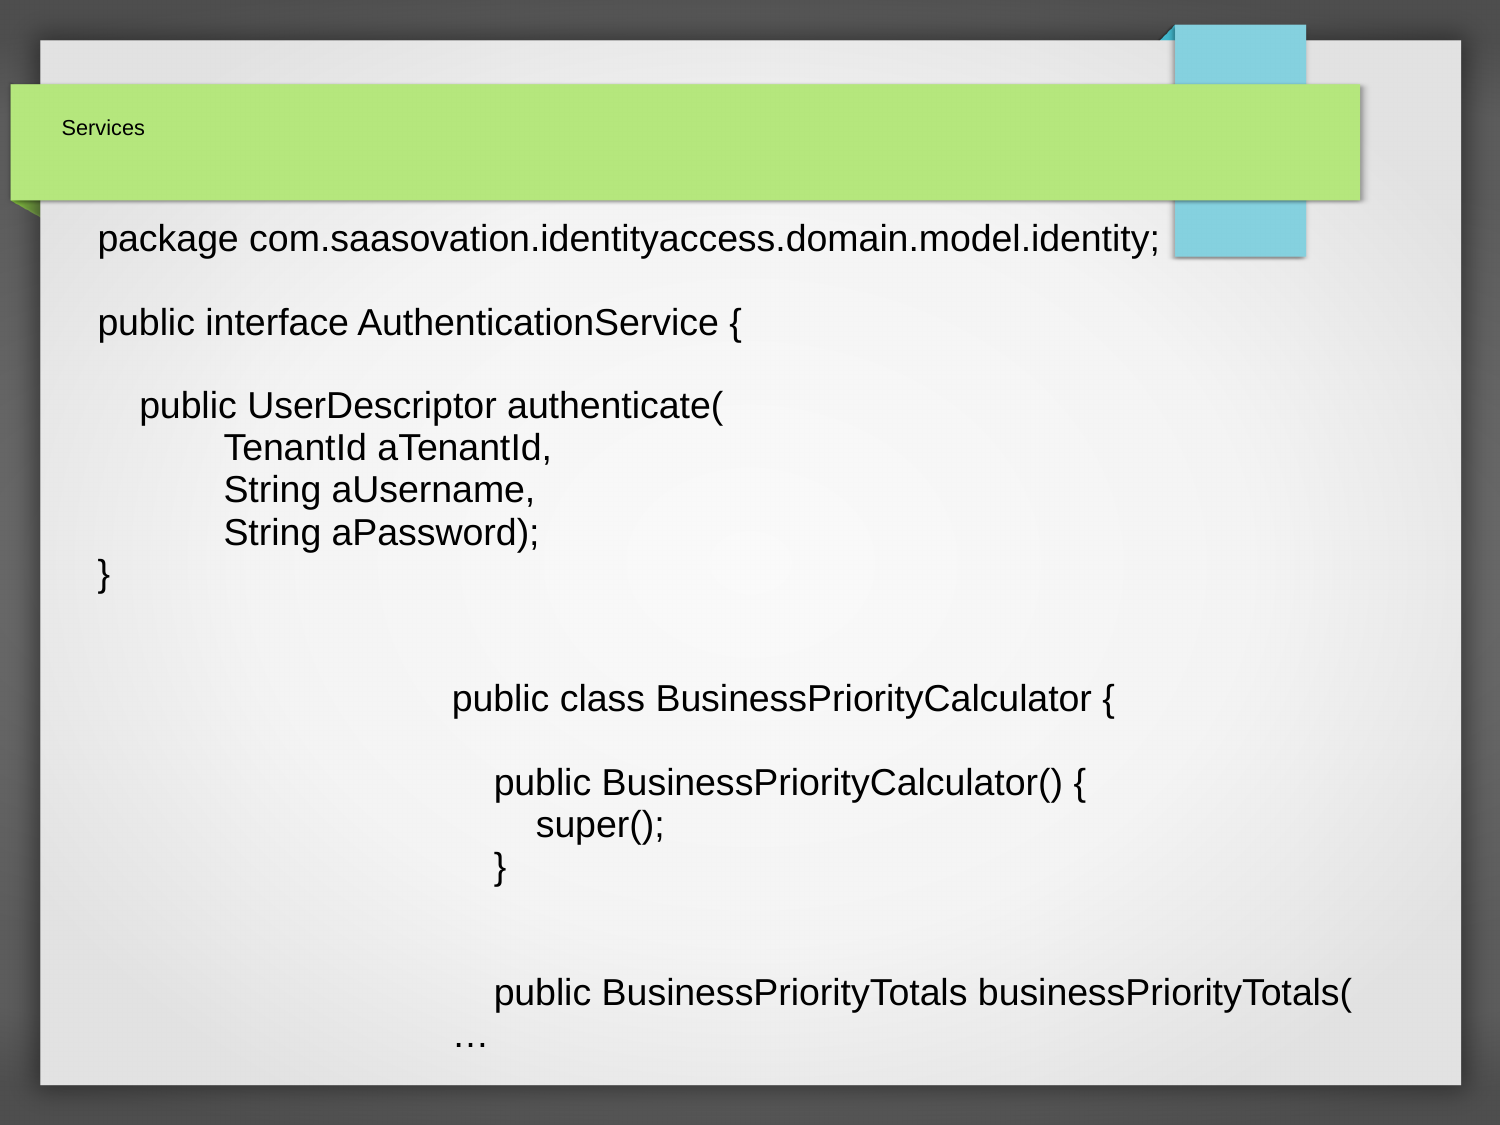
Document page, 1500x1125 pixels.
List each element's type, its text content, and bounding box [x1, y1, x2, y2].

text_box package com.saasovation.identityaccess.domain.model.identity; public interface AuthenticationService { public UserDescriptor authenticate( TenantId aTenantId, String aUsername, String aPassword); } [82, 209, 1176, 603]
picture [0, 0, 1500, 1125]
text_box Services [46, 59, 1161, 151]
text_box public class BusinessPriorityCalculator { public BusinessPriorityCalculator() { super(); } public BusinessPriorityTotals businessPriorityTotals( … [437, 670, 1368, 1063]
